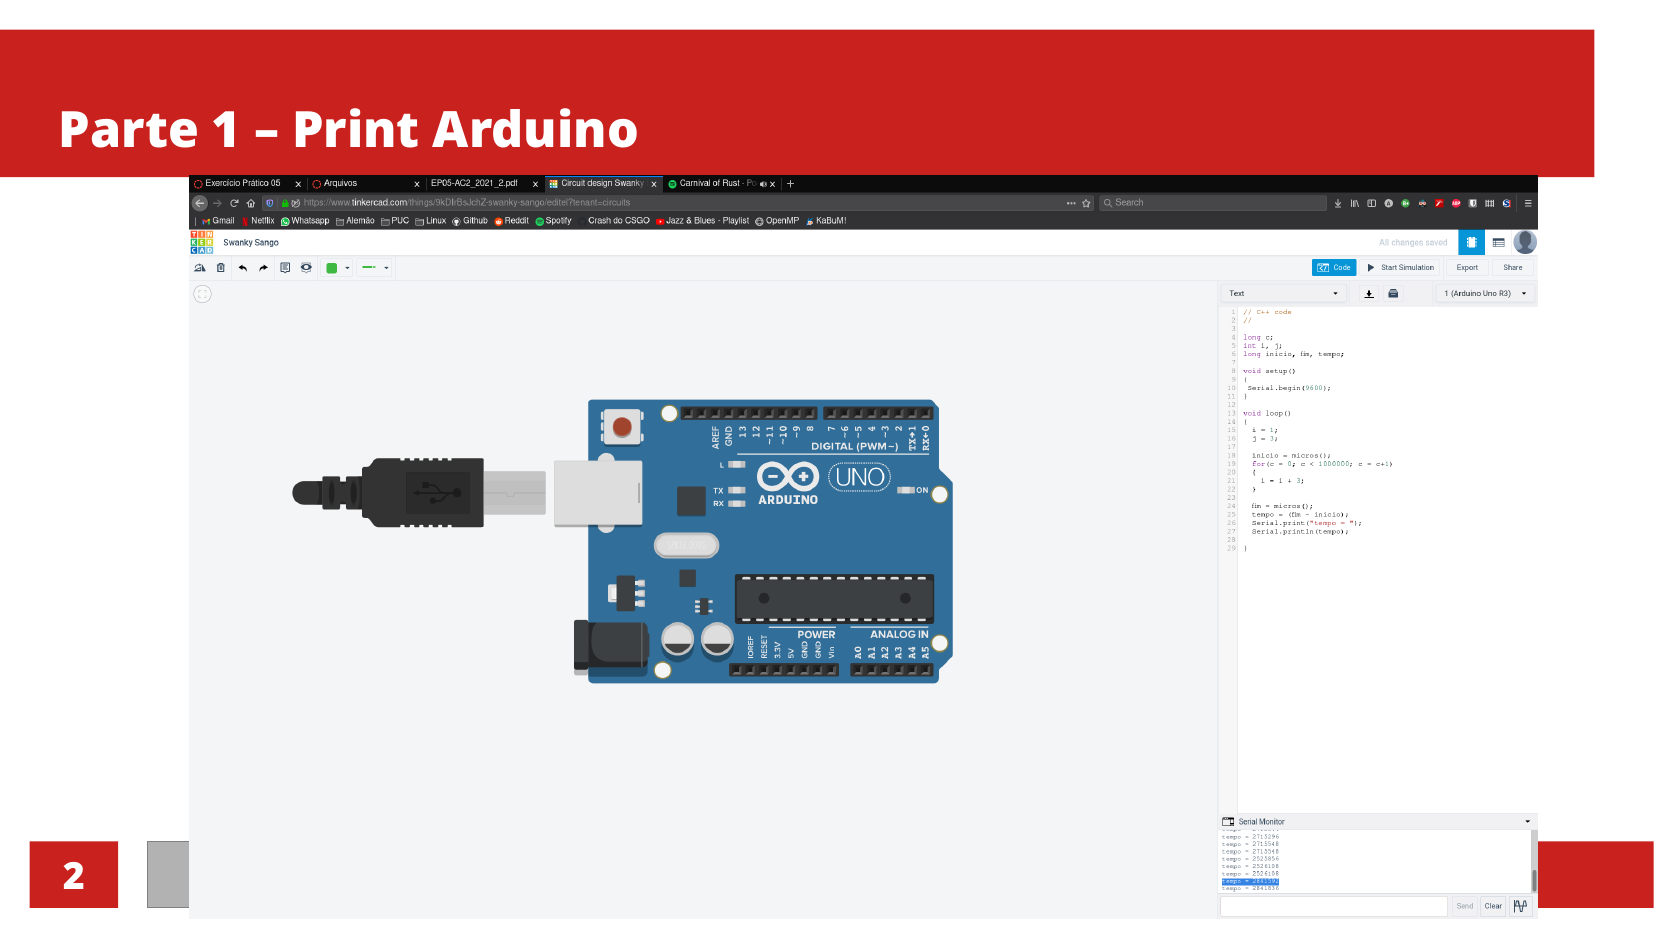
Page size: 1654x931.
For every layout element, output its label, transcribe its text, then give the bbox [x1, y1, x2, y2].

title Parte 1 – Print Arduino [59, 44, 1595, 163]
picture [189, 175, 1538, 919]
